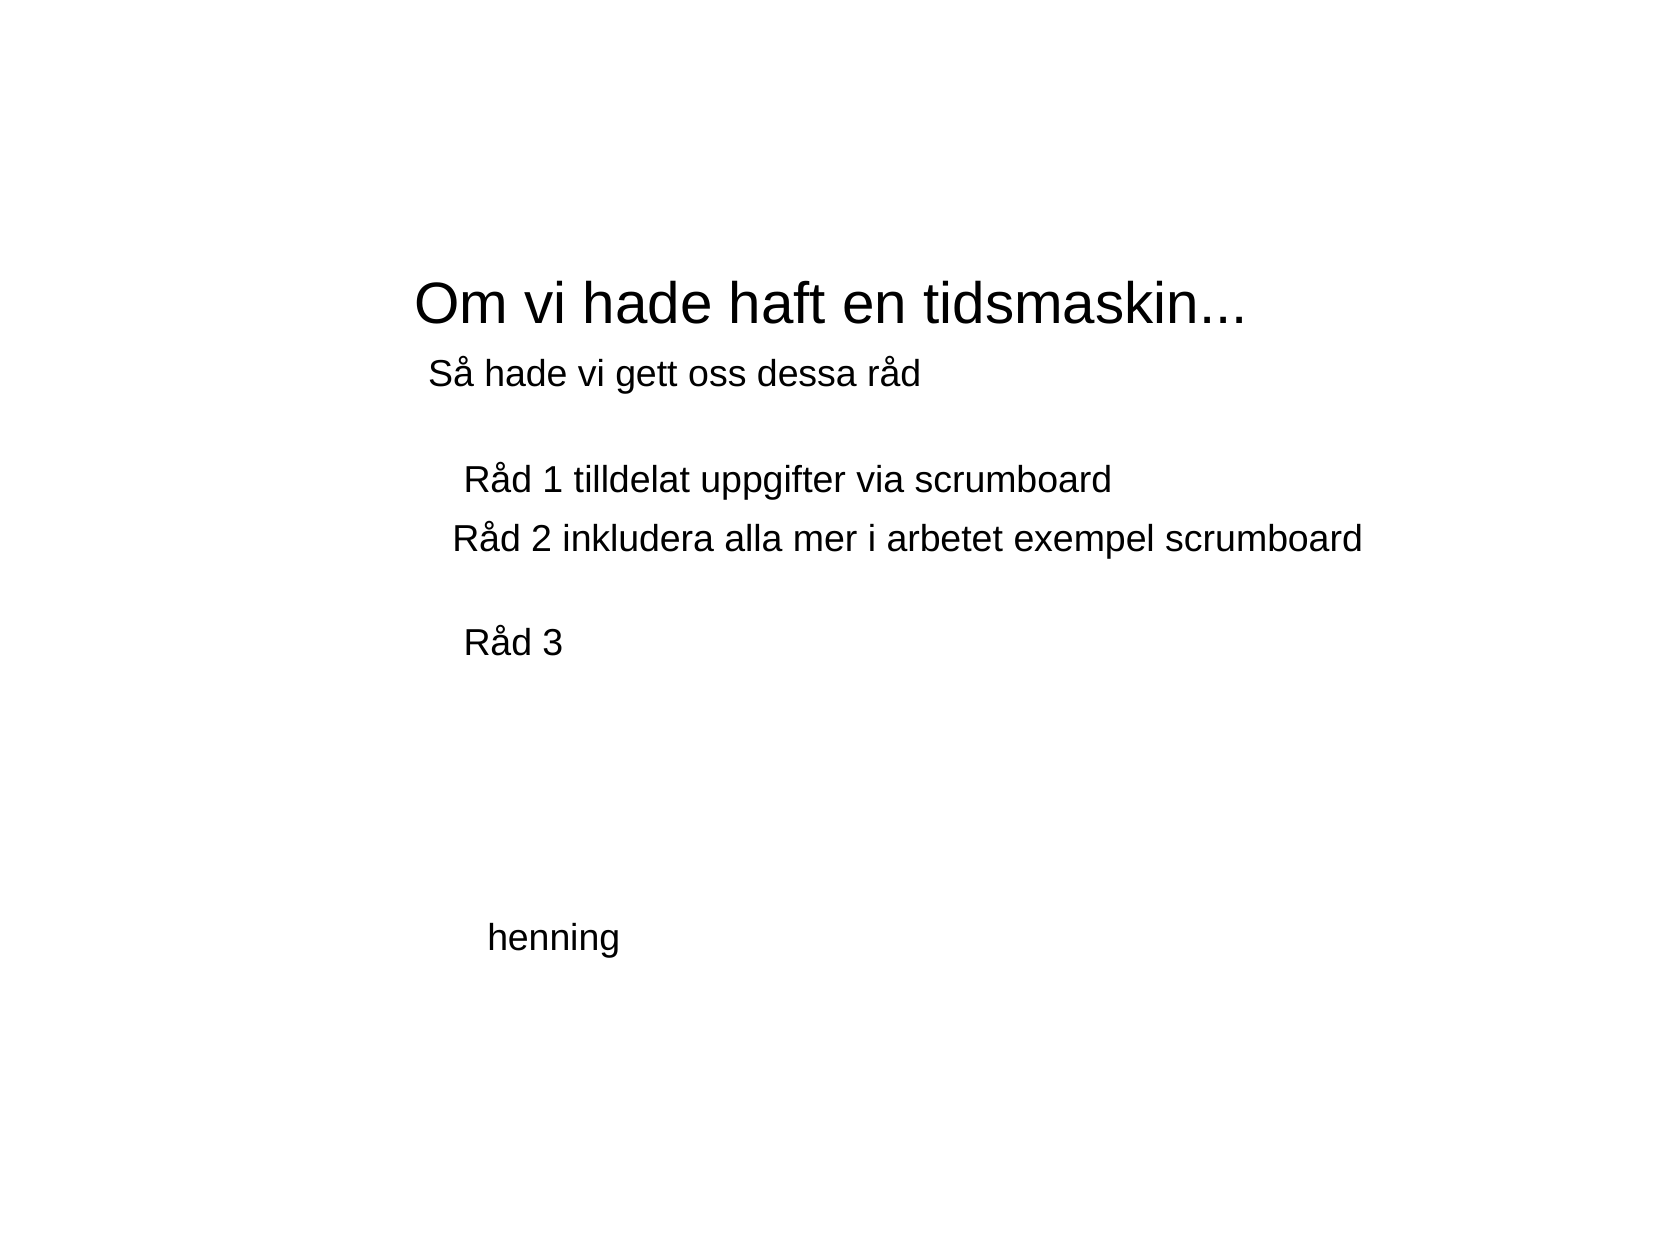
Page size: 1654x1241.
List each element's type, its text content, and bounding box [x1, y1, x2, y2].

text_box Råd 2 inkludera alla mer i arbetet exempel scrumboard [437, 510, 1380, 567]
text_box Råd 3 [448, 614, 589, 672]
text_box henning [472, 909, 636, 967]
text_box Råd 1 tilldelat uppgifter via scrumboard [448, 451, 1129, 508]
text_box Så hade vi gett oss dessa råd [413, 344, 938, 402]
text_box Om vi hade haft en tidsmaskin... [399, 262, 1264, 343]
